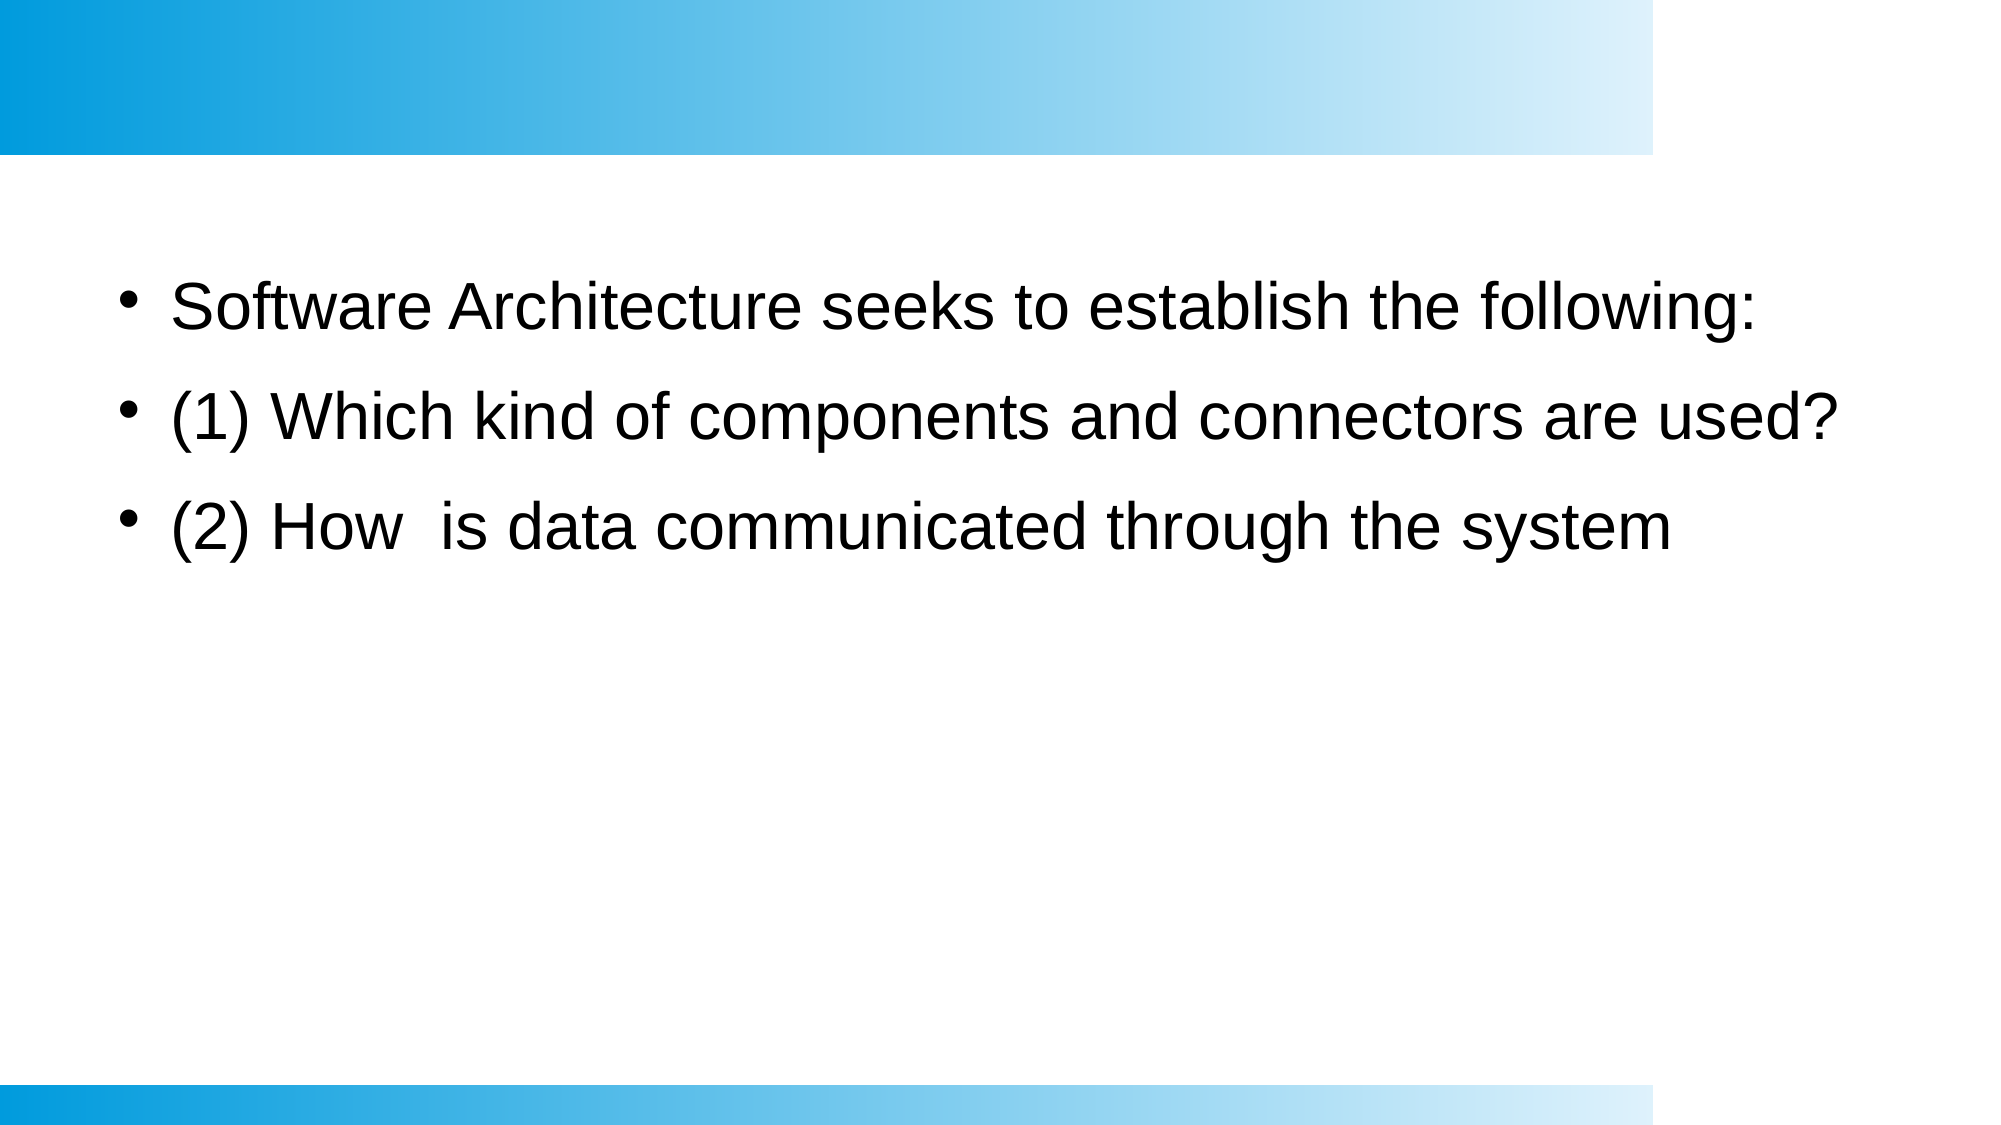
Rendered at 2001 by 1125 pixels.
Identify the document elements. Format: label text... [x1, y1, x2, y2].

list Software Architecture seeks to establish the following: (1) Which kind of components and connectors are used? (2) How is data communicated through the system [99, 263, 1900, 916]
